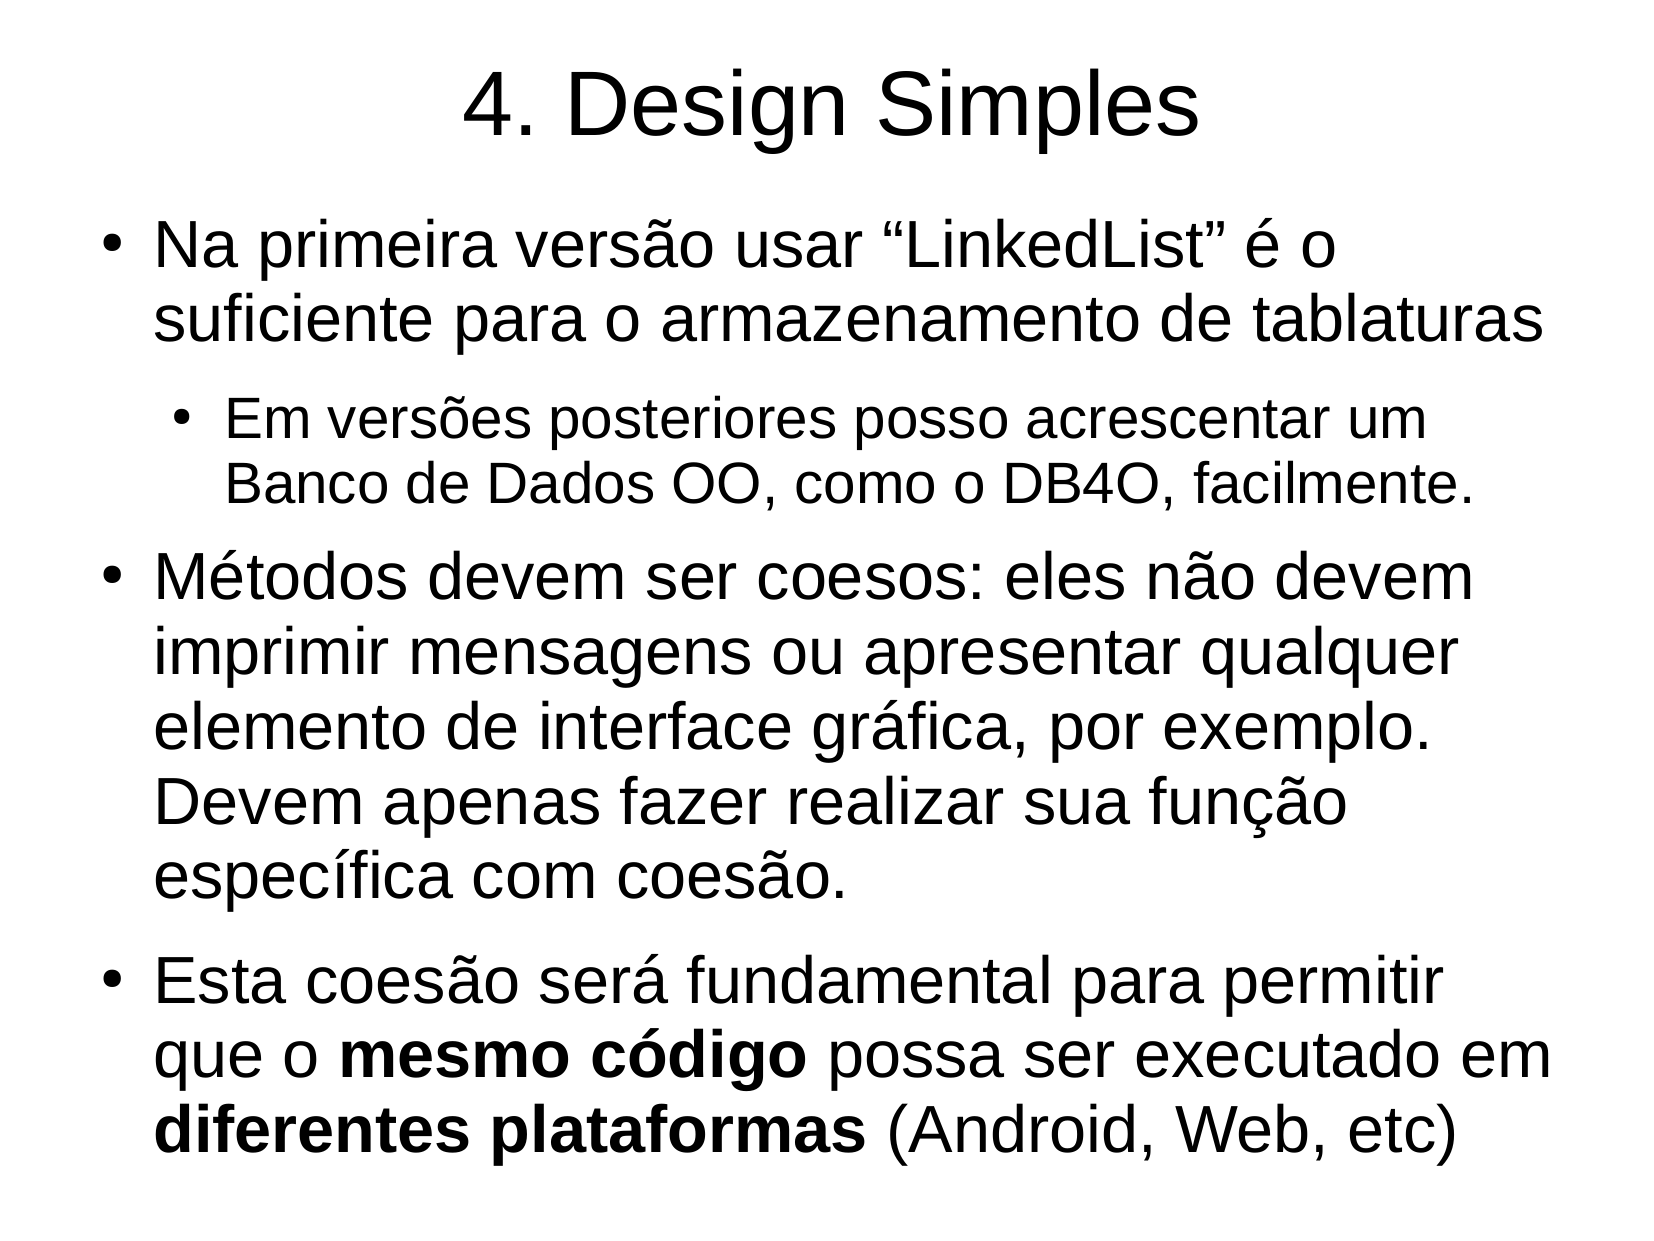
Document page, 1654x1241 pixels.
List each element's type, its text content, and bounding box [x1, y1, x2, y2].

list Na primeira versão usar “LinkedList” é o suficiente para o armazenamento de tablaturas Em versões posteriores posso acrescentar um Banco de Dados OO, como o DB4O, facilmente. Métodos devem ser coesos: eles não devem imprimir mensagens ou apresentar qualquer elemento de interface gráfica, por exemplo. Devem apenas fazer realizar sua função específica com coesão. Esta coesão será fundamental para permitir que o mesmo código possa ser executado em diferentes plataformas (Android, Web, etc) [82, 206, 1571, 1211]
title 4. Design Simples [88, 0, 1577, 208]
